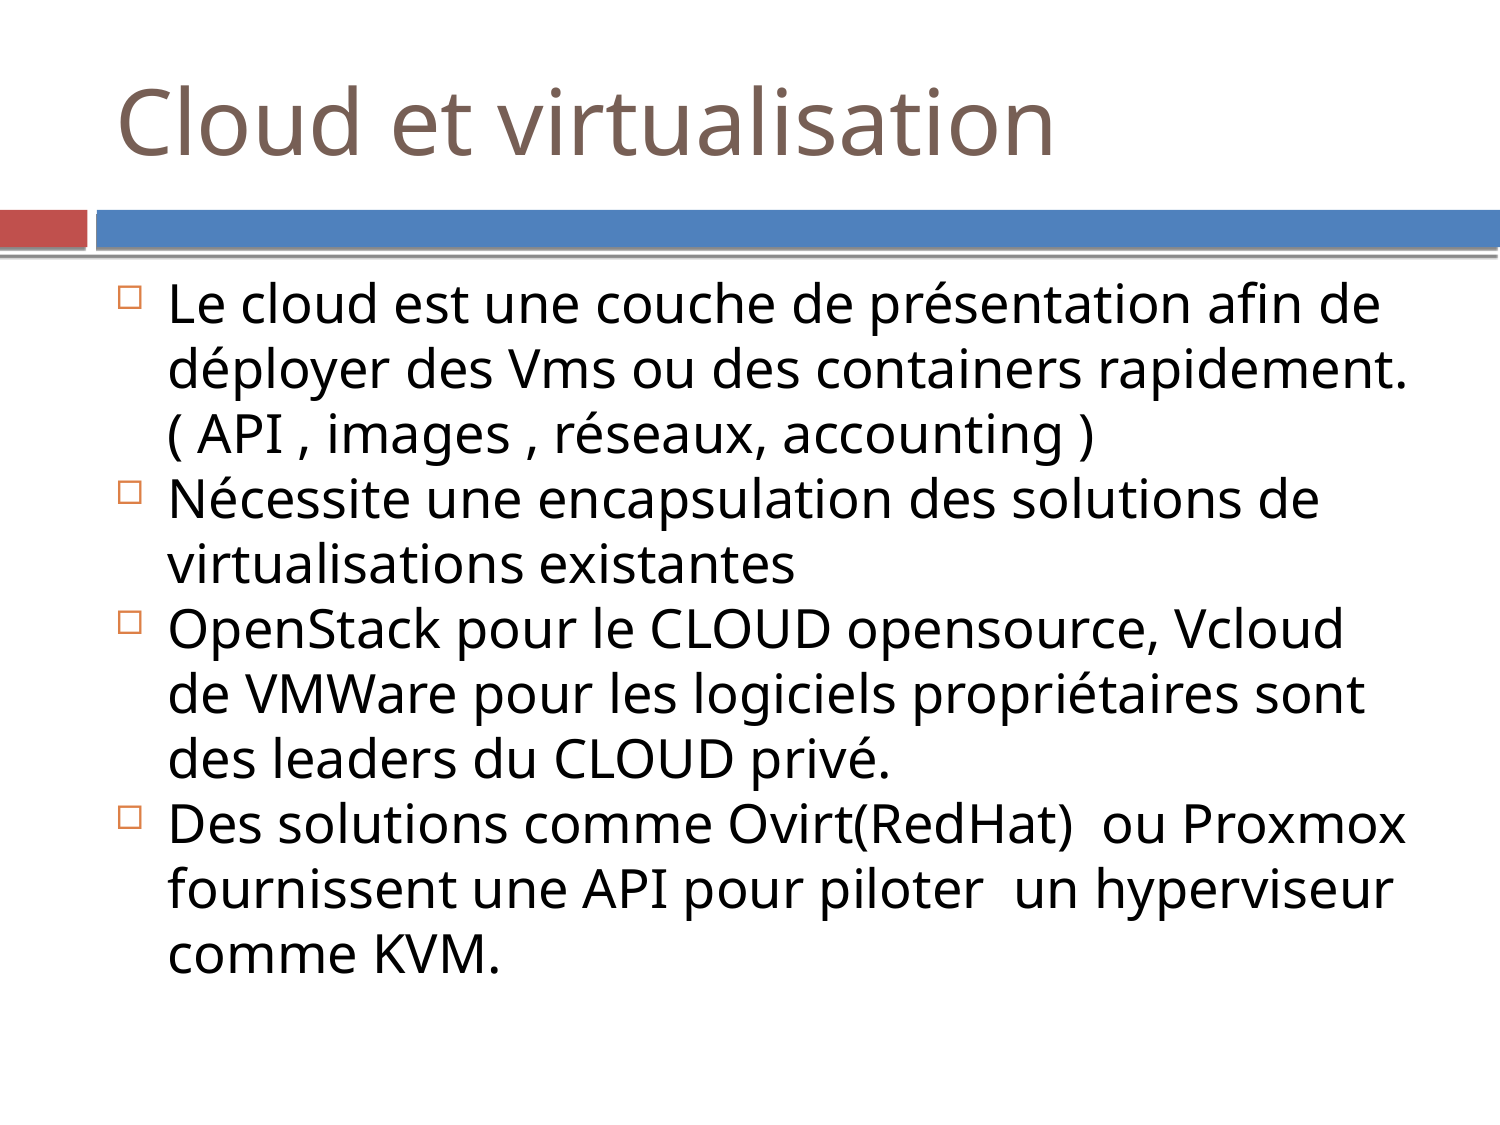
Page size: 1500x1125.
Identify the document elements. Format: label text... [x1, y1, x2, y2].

text_box Le cloud est une couche de présentation afin de déployer des Vms ou des containers rapidement. ( API , images , réseaux, accounting ) Nécessite une encapsulation des solutions de virtualisations existantes OpenStack pour le CLOUD opensource, Vcloud de VMWare pour les logiciels propriétaires sont des leaders du CLOUD privé. Des solutions comme Ovirt(RedHat) ou Proxmox fournissent une API pour piloter un hyperviseur comme KVM. [100, 262, 1438, 1000]
text_box Cloud et virtualisation [100, 37, 1438, 200]
